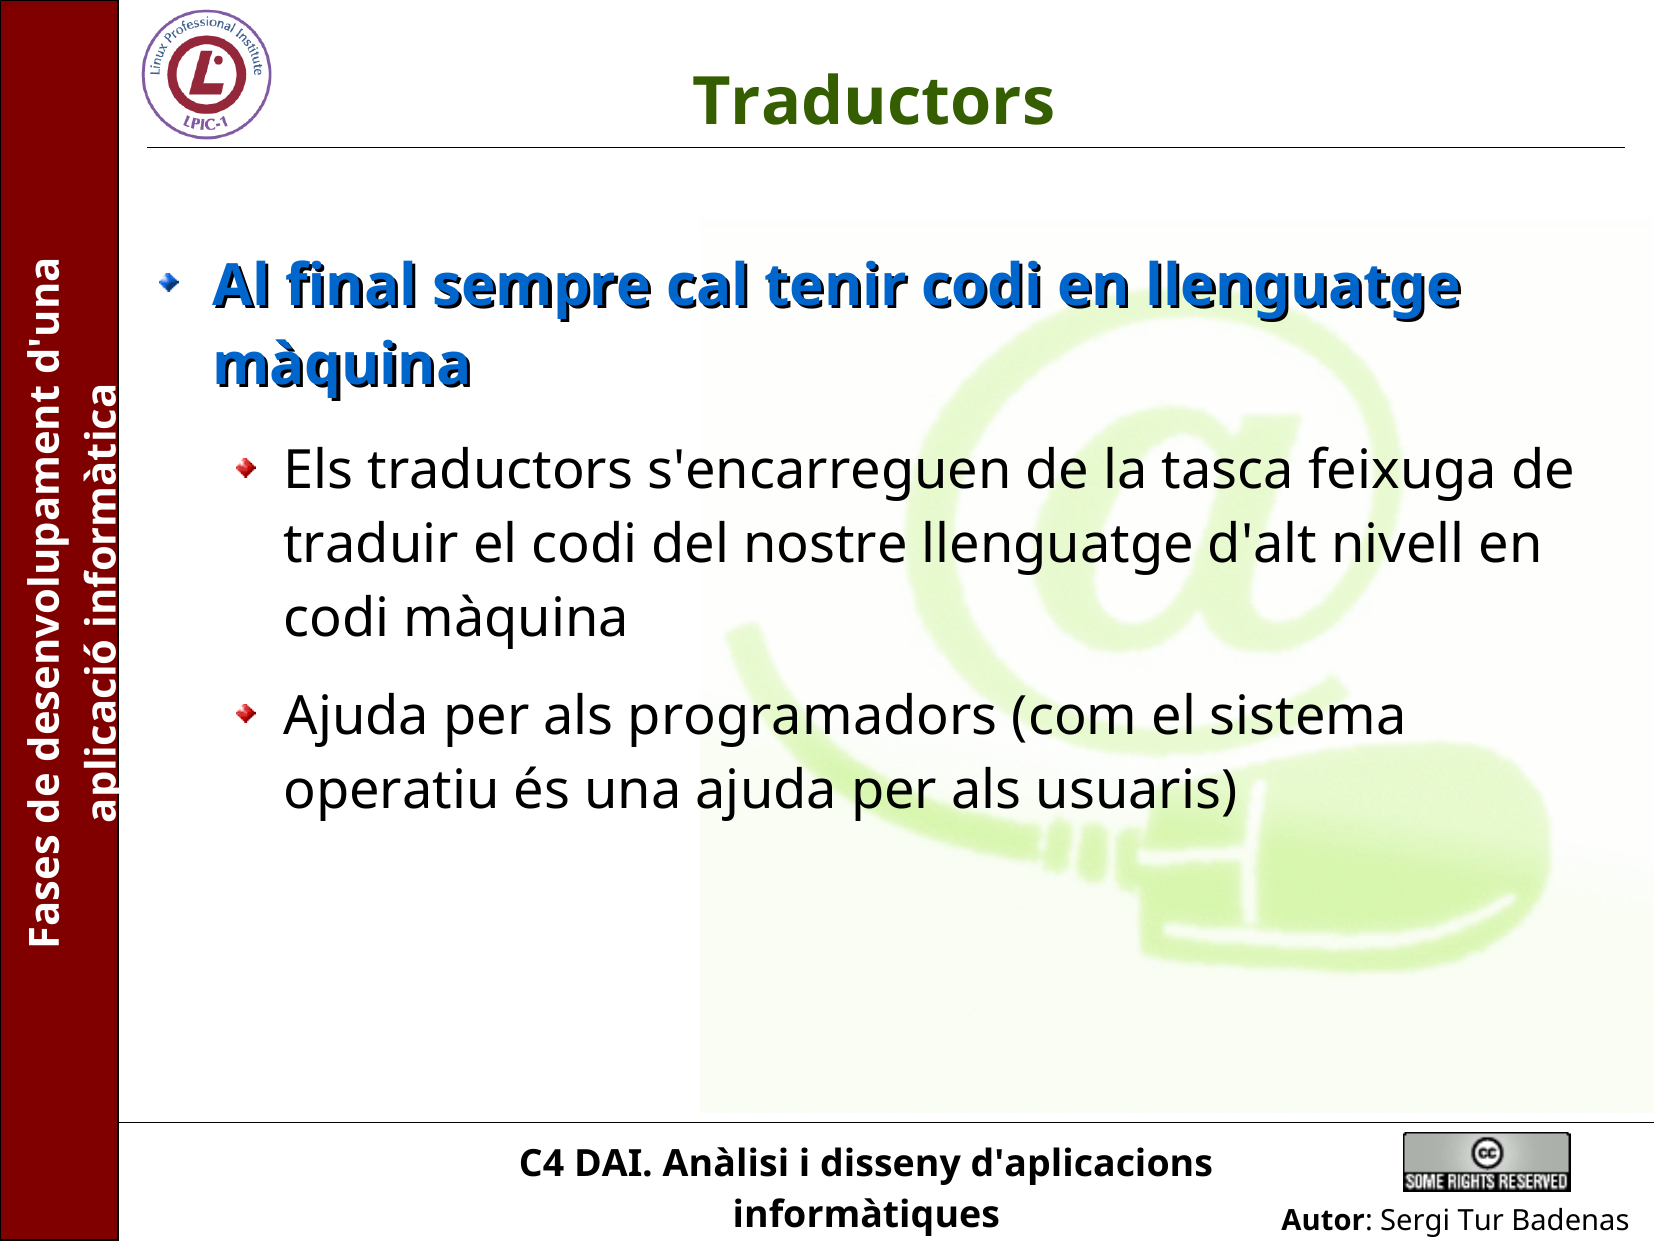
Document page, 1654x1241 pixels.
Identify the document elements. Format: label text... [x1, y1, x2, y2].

title Traductors [129, 55, 1619, 142]
picture [700, 217, 1654, 1113]
picture [1403, 1132, 1571, 1192]
list Al final sempre cal tenir codi en llenguatge màquina Els traductors s'encarreguen de la tasca feixuga de traduir el codi del nostre llenguatge d'alt nivell en codi màquina Ajuda per als programadors (com el sistema operatiu és una ajuda per als usuaris) [141, 242, 1630, 1078]
picture [135, 5, 277, 55]
